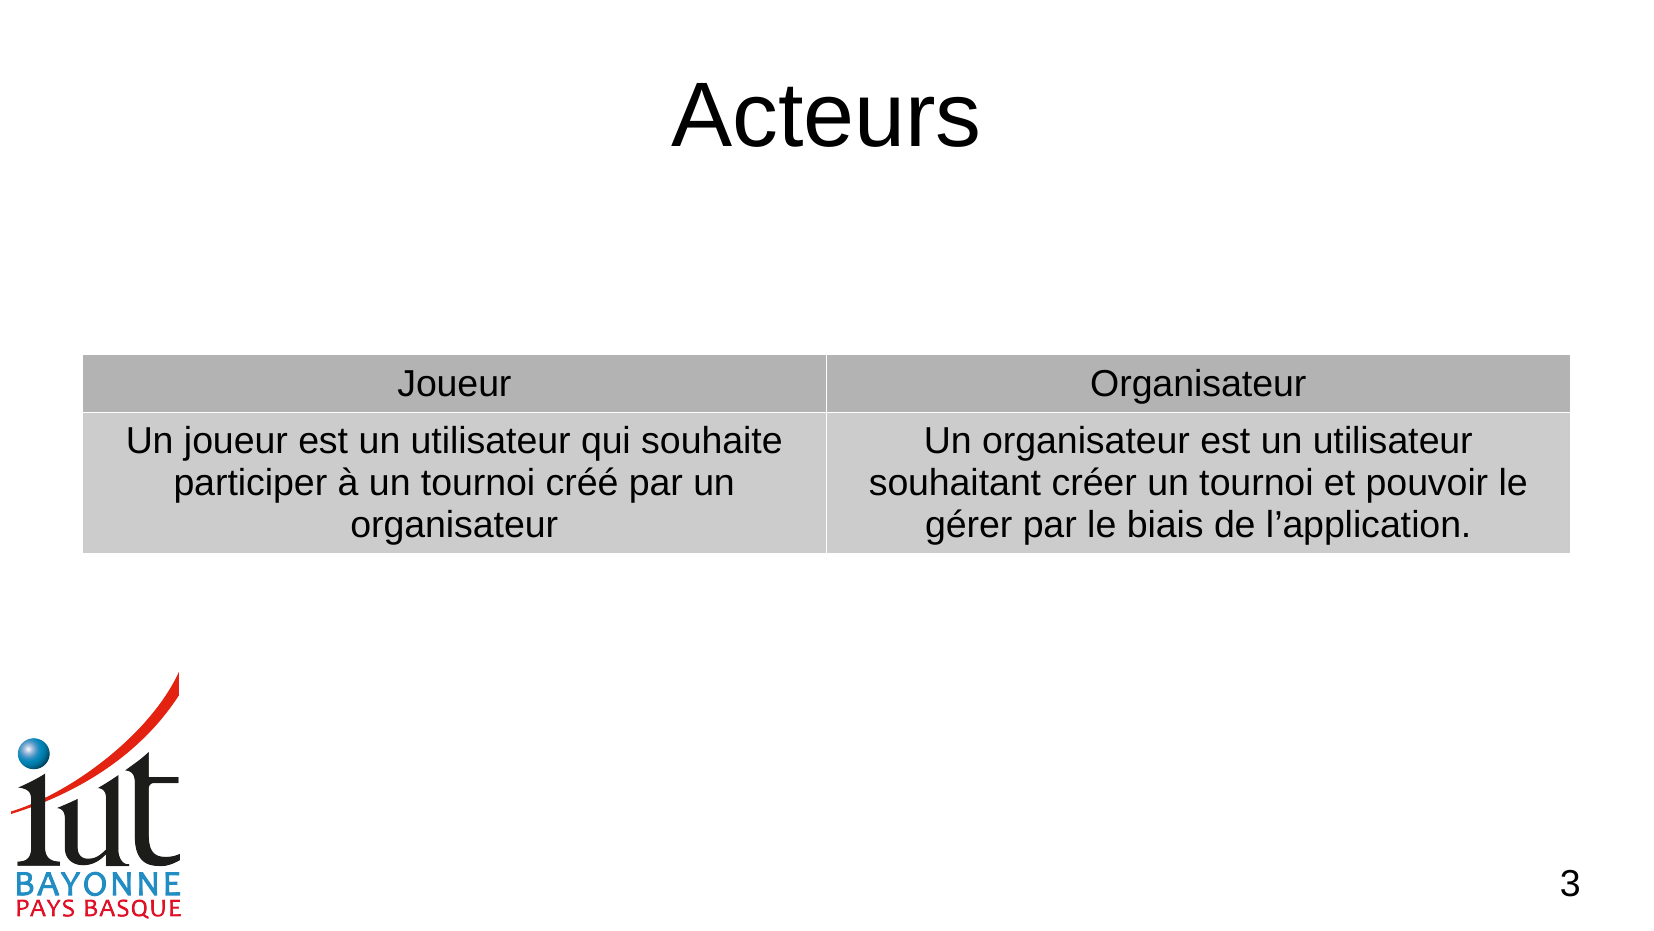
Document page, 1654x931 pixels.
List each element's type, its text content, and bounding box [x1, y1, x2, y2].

table_header Joueur [83, 355, 826, 412]
table_cell Un joueur est un utilisateur qui souhaite participer à un tournoi créé par un organisateur [83, 413, 826, 553]
table_header Organisateur [827, 355, 1570, 412]
picture [11, 671, 181, 919]
title Acteurs [82, 37, 1571, 193]
table_cell Un organisateur est un utilisateur souhaitant créer un tournoi et pouvoir le gérer par le biais de l’application. [827, 413, 1570, 553]
